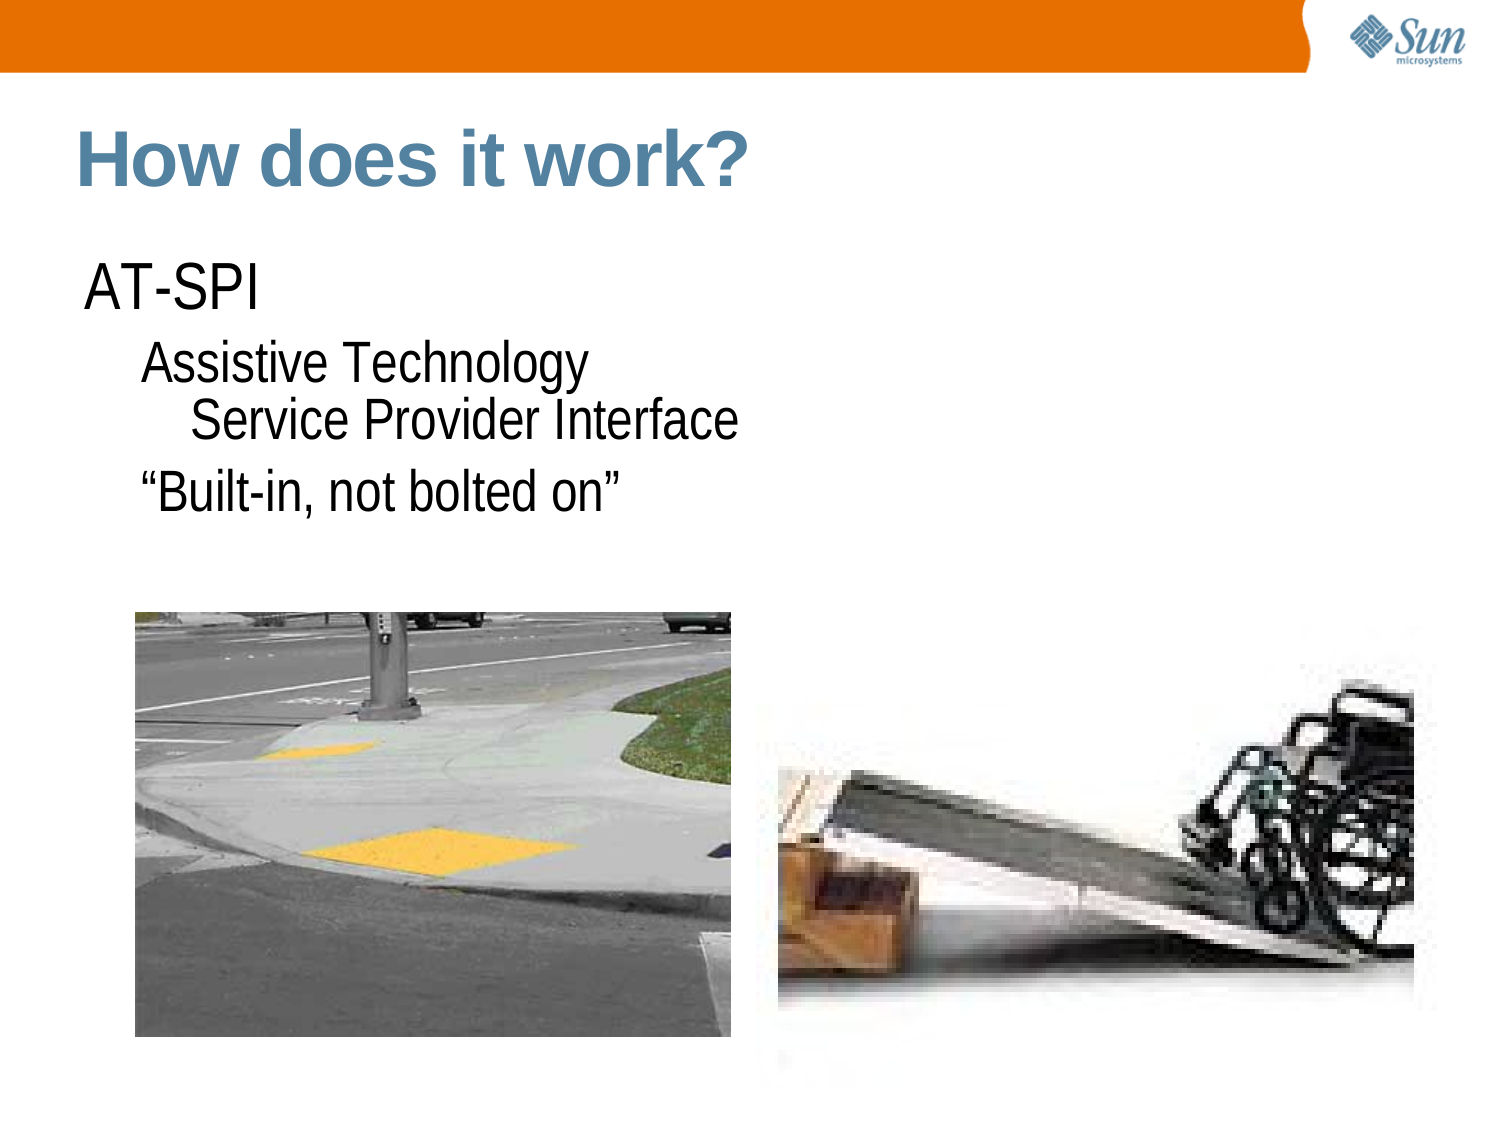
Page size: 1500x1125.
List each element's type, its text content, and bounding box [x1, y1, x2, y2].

picture [0, 0, 1500, 75]
picture [135, 612, 731, 1037]
list AT-SPI Assistive Technology Service Provider Interface “Built-in, not bolted on” [64, 257, 1402, 952]
title How does it work? [75, 122, 1438, 228]
picture [756, 395, 1437, 1118]
